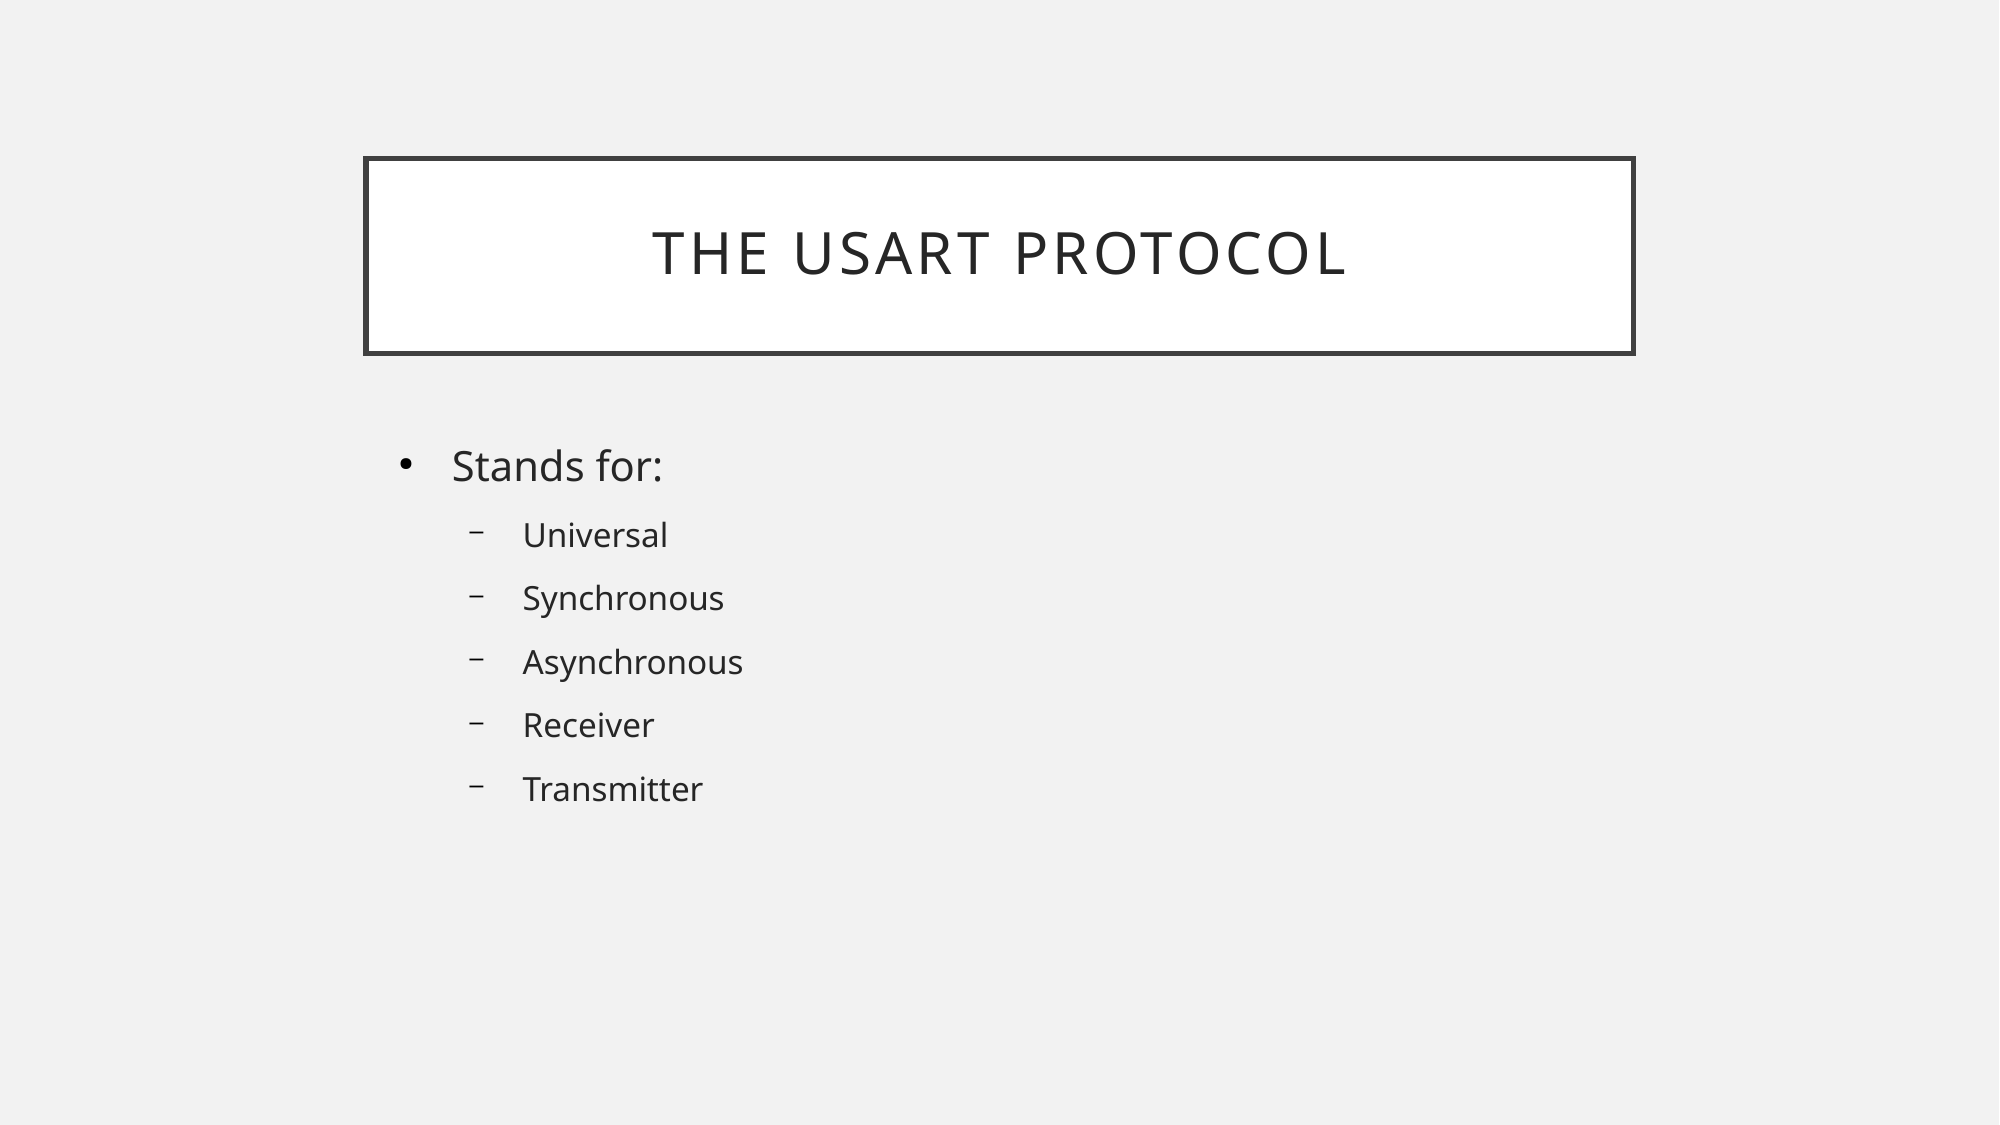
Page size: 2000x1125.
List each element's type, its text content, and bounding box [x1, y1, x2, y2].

title The USART protocol [365, 158, 1634, 354]
list Stands for: Universal Synchronous Asynchronous Receiver Transmitter [365, 432, 1634, 942]
